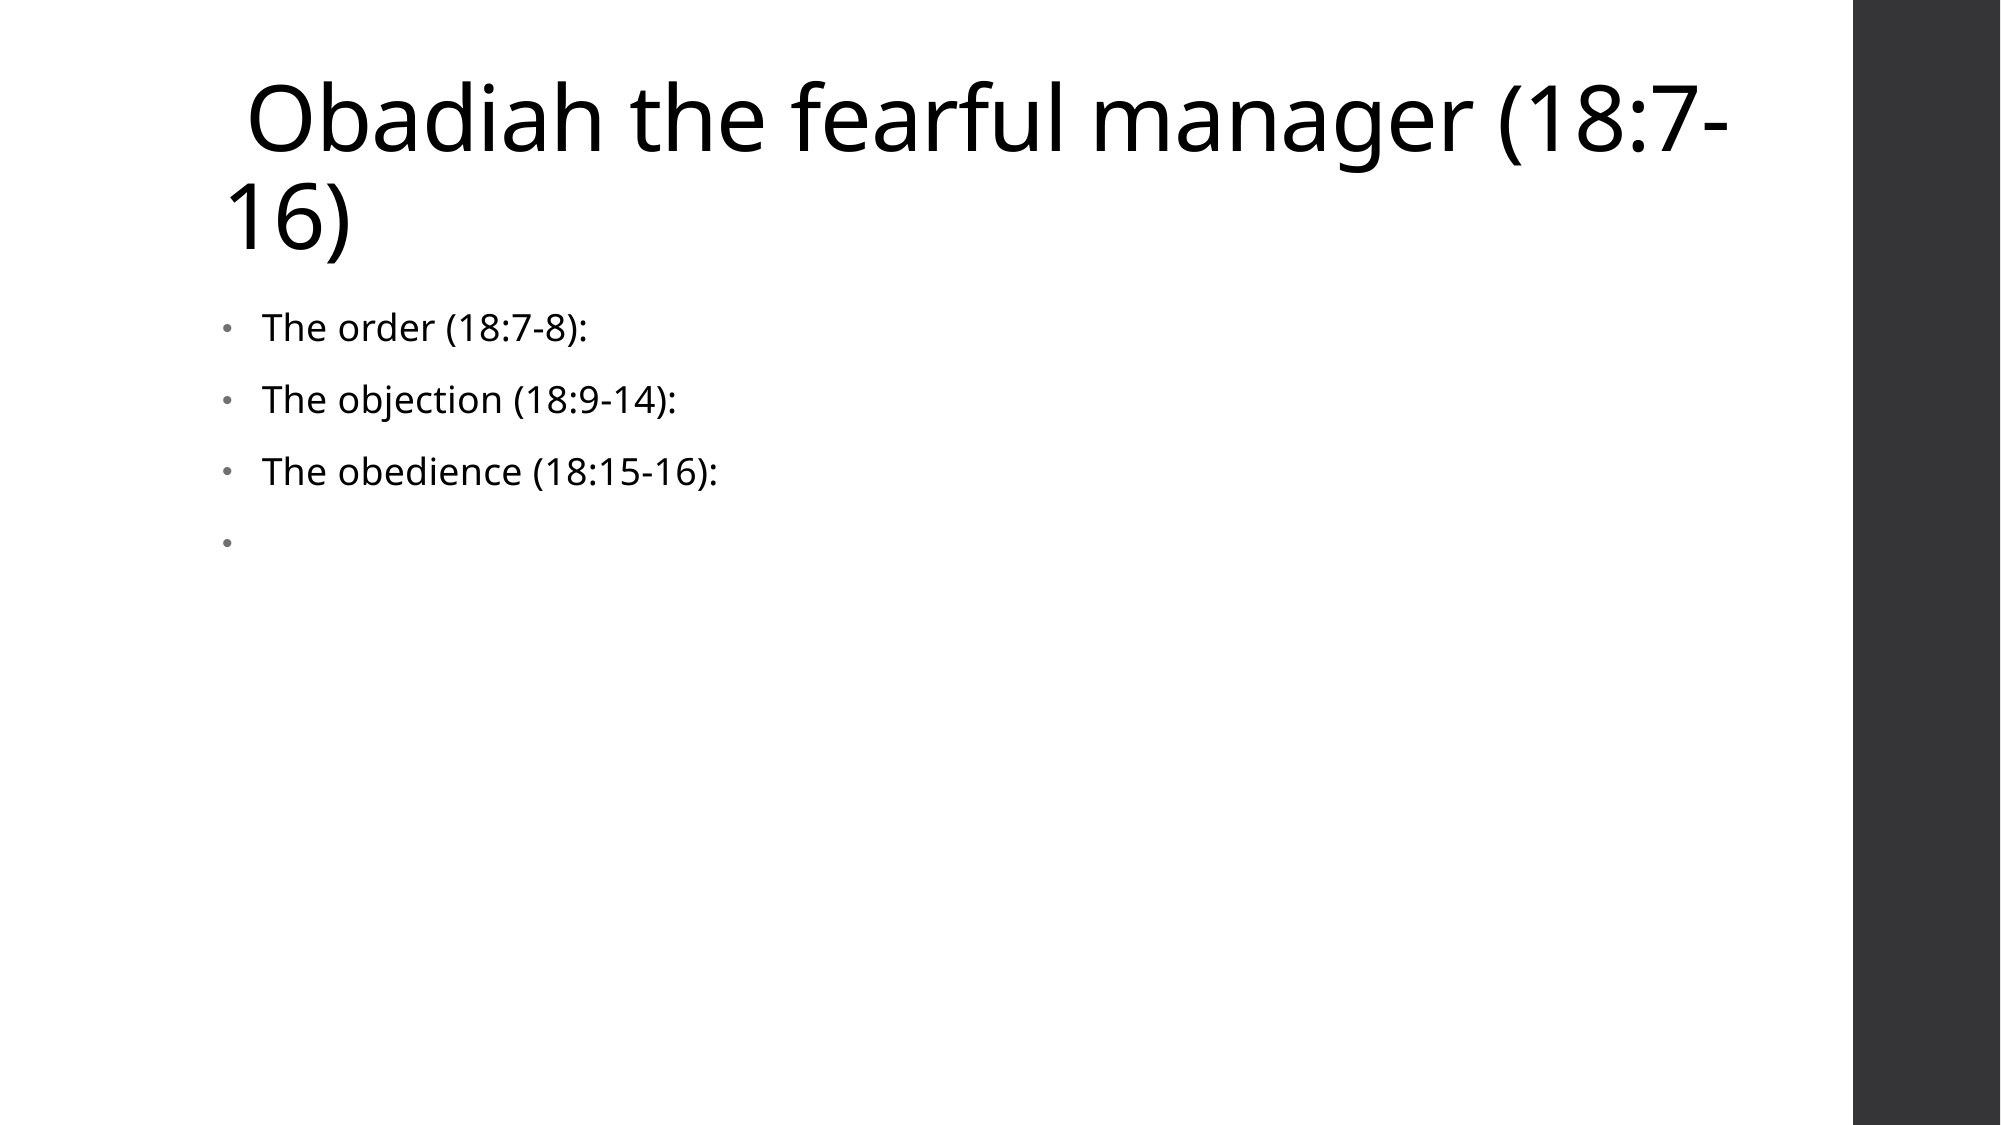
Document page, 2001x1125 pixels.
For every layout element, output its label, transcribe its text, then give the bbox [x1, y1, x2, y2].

list The order (18:7-8): The objection (18:9-14): The obedience (18:15-16): [206, 299, 1617, 1014]
title Obadiah the fearful manager (18:7-16) [206, 60, 1797, 278]
